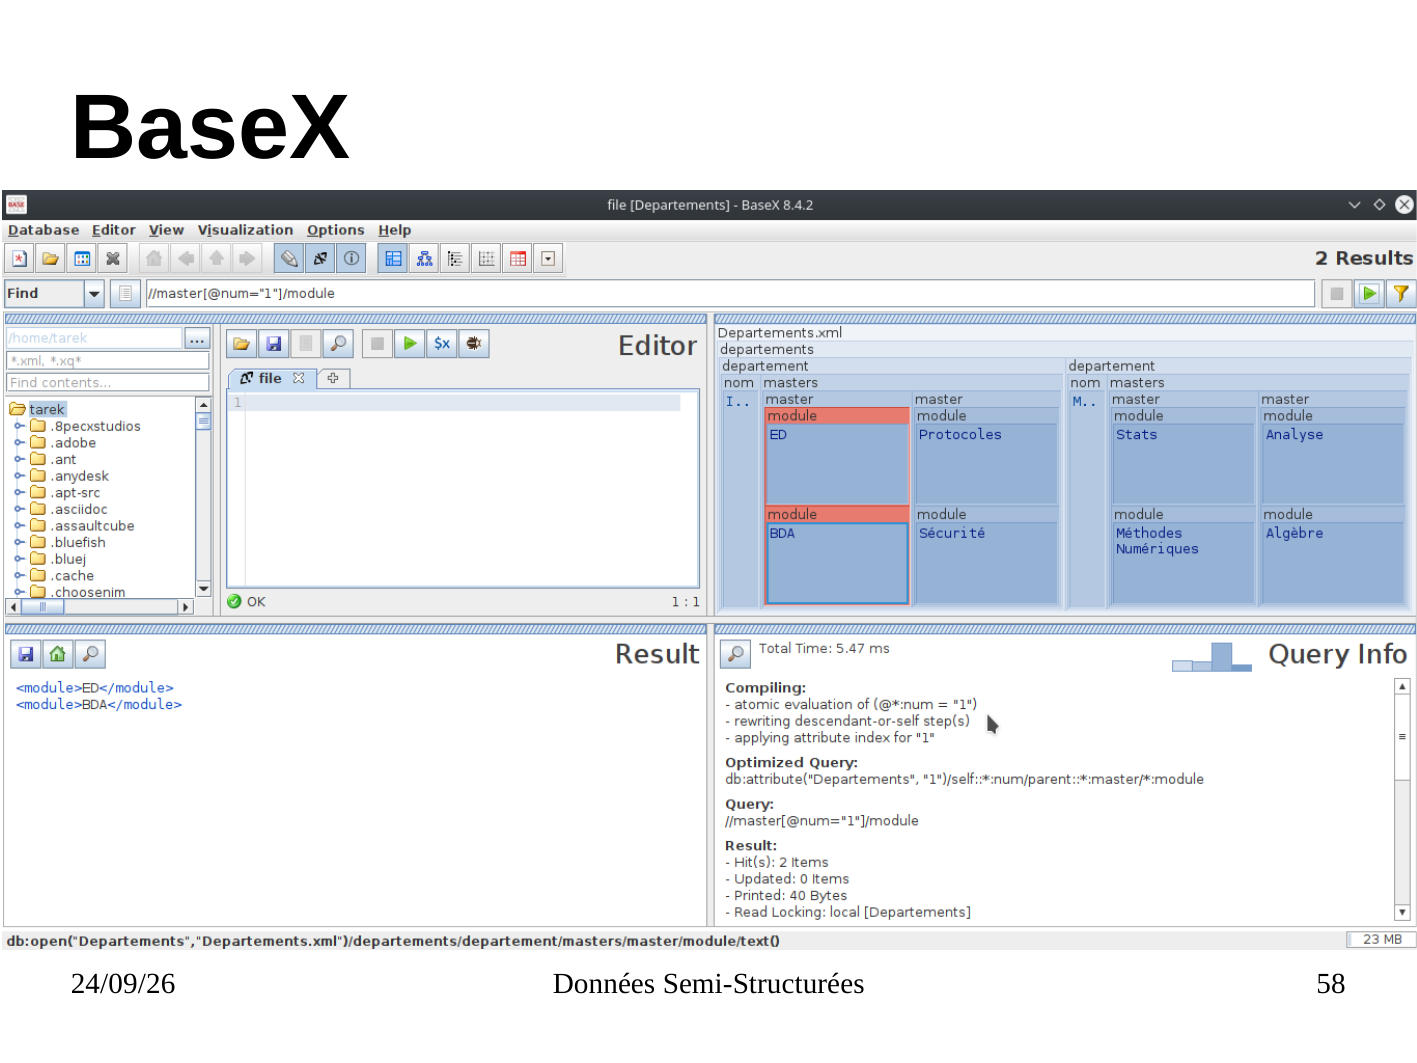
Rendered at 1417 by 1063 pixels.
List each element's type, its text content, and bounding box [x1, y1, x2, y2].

title BaseX [70, 42, 1346, 190]
picture [2, 190, 1417, 950]
